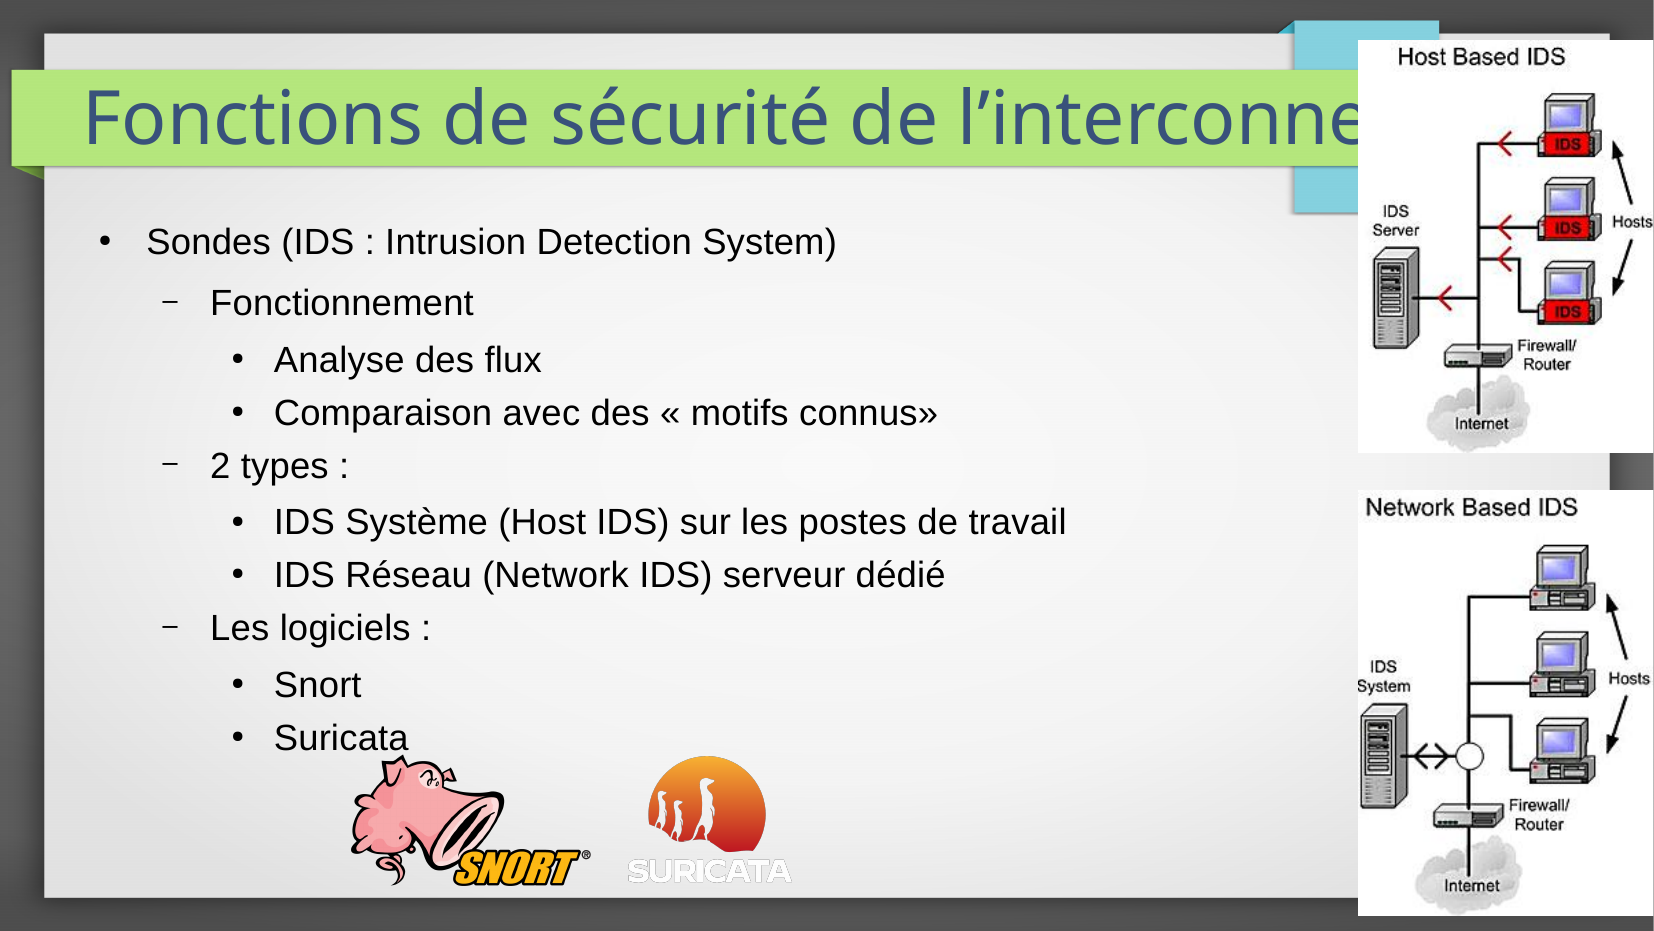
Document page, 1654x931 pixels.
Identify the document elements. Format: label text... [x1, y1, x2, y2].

list Sondes (IDS : Intrusion Detection System) Fonctionnement Analyse des flux Comparaison avec des « motifs connus» 2 types : IDS Système (Host IDS) sur les postes de travail IDS Réseau (Network IDS) serveur dédié Les logiciels : Snort Suricata [82, 221, 1571, 761]
title Fonctions de sécurité de l’interconnexion [82, 40, 1358, 191]
picture [0, 0, 1654, 931]
